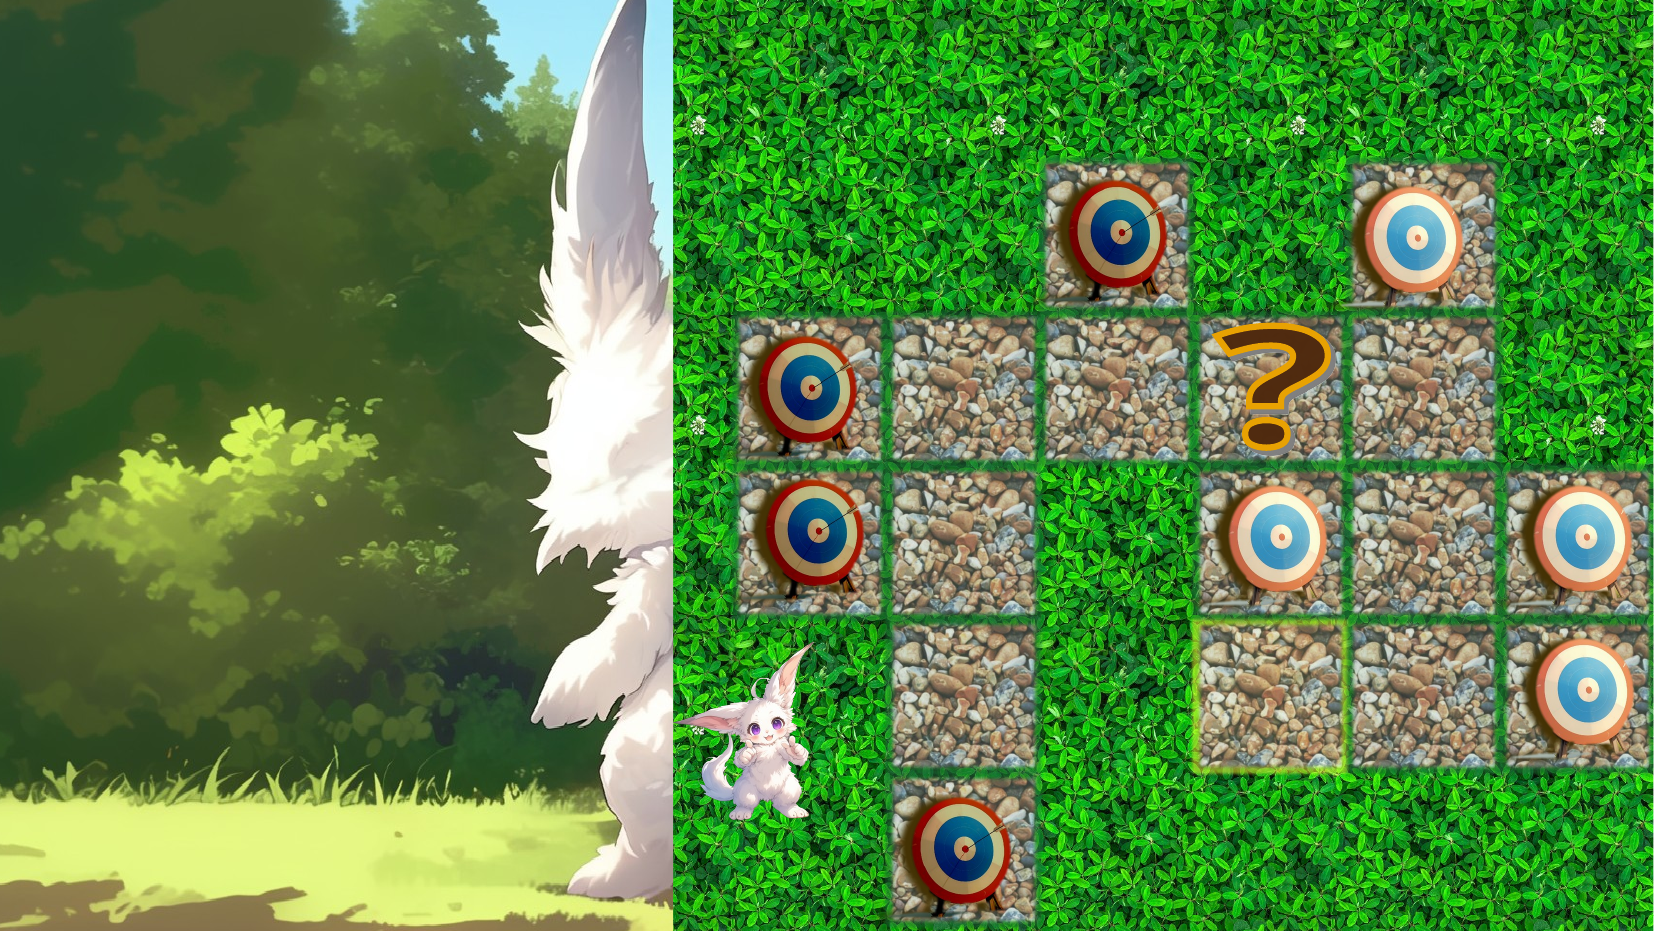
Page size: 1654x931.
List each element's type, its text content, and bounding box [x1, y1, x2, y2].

text_box [1478, 162, 1497, 309]
text_box [737, 601, 883, 616]
picture [1043, 152, 1194, 303]
picture [1508, 456, 1654, 607]
text_box [674, 0, 1654, 931]
text_box [890, 315, 1037, 462]
picture [1510, 609, 1654, 760]
text_box [1044, 316, 1190, 462]
text_box [1505, 760, 1651, 769]
text_box [1198, 607, 1344, 616]
text_box [890, 623, 1037, 768]
text_box [1351, 623, 1497, 769]
picture [886, 768, 1037, 919]
text_box ? [1245, 420, 1288, 448]
text_box [893, 919, 1037, 923]
picture [1203, 456, 1354, 607]
text_box [1201, 627, 1340, 765]
picture [1339, 157, 1490, 308]
text_box [891, 469, 1037, 616]
text_box [1351, 469, 1497, 616]
picture [0, 0, 854, 931]
text_box [1351, 316, 1497, 462]
text_box ? [1216, 325, 1328, 407]
text_box [1197, 315, 1344, 457]
text_box [1045, 303, 1190, 309]
picture [733, 307, 891, 601]
